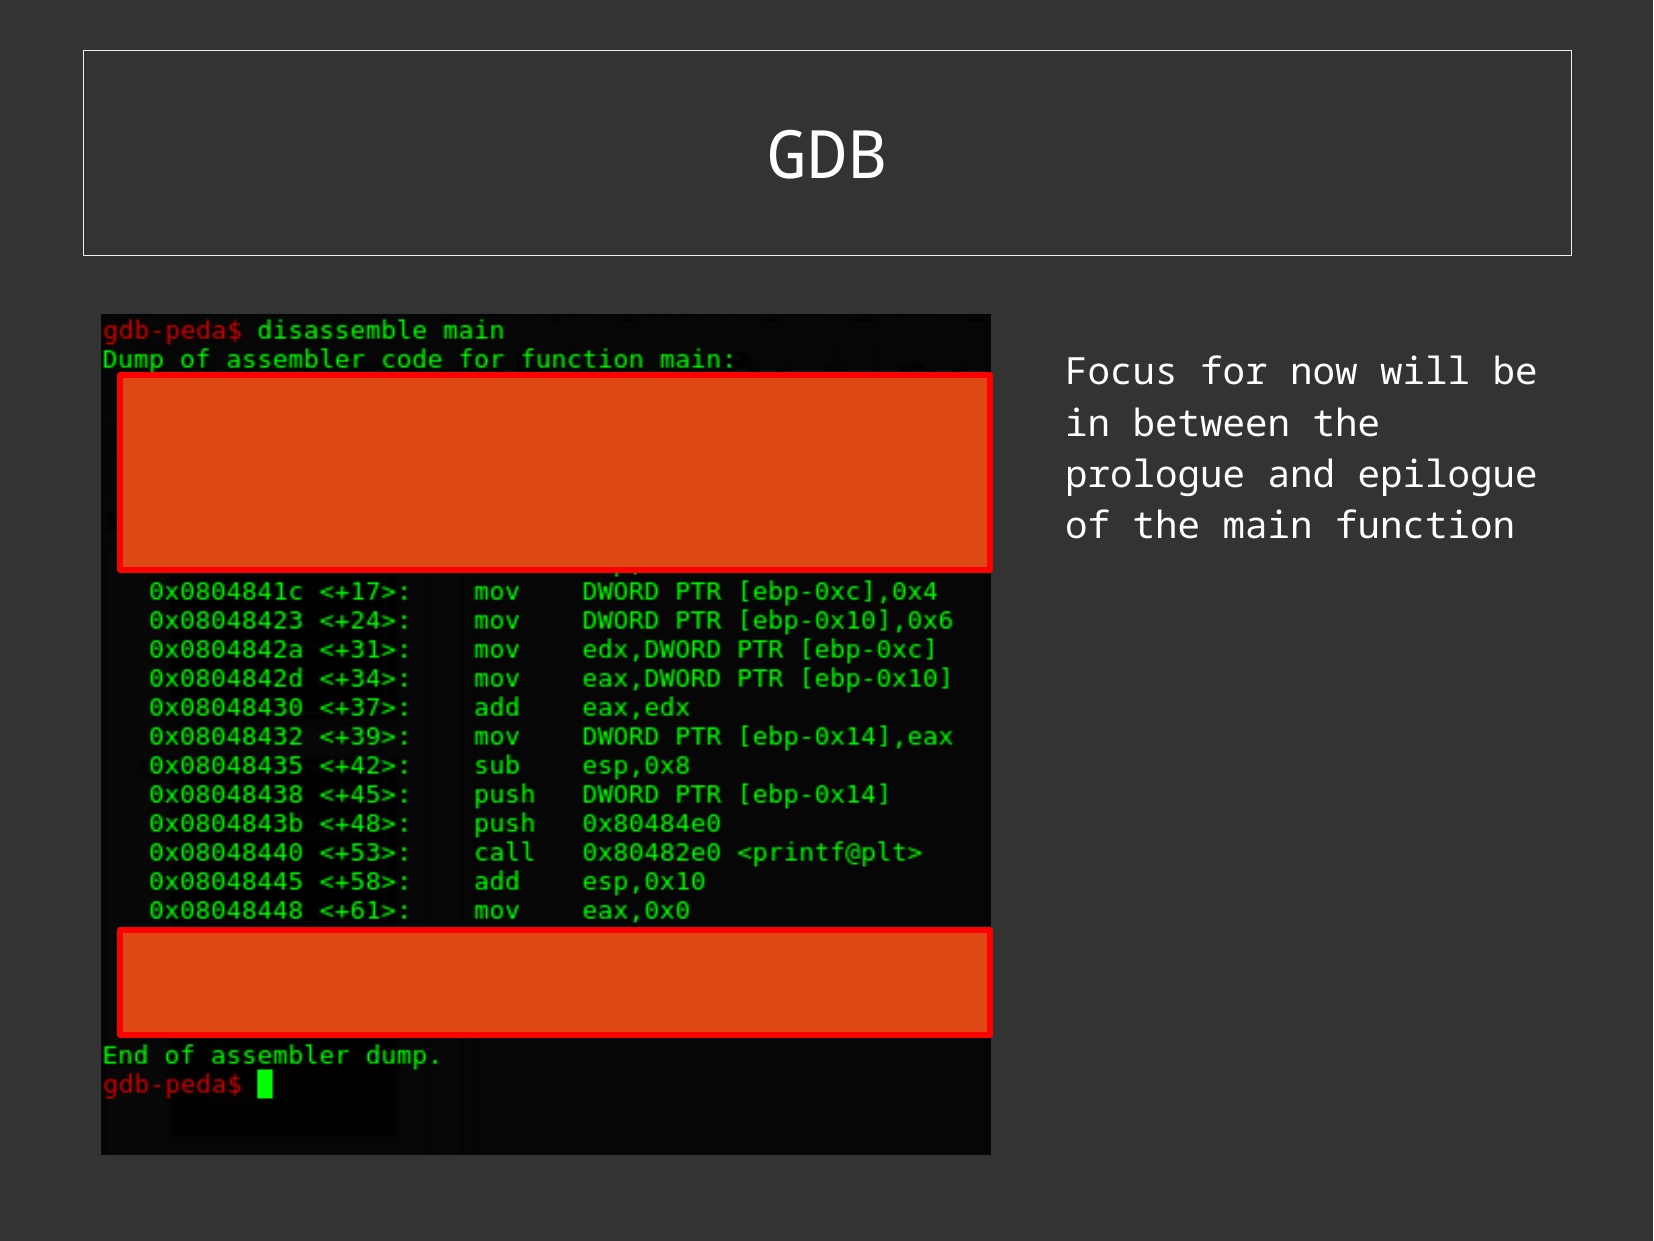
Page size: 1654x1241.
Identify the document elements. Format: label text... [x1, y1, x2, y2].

text_box GDB [83, 50, 1572, 256]
text_box [120, 930, 991, 1036]
picture [101, 314, 991, 1156]
text_box Focus for now will be in between the prologue and epilogue of the main function [1050, 337, 1591, 1051]
text_box [120, 375, 991, 571]
